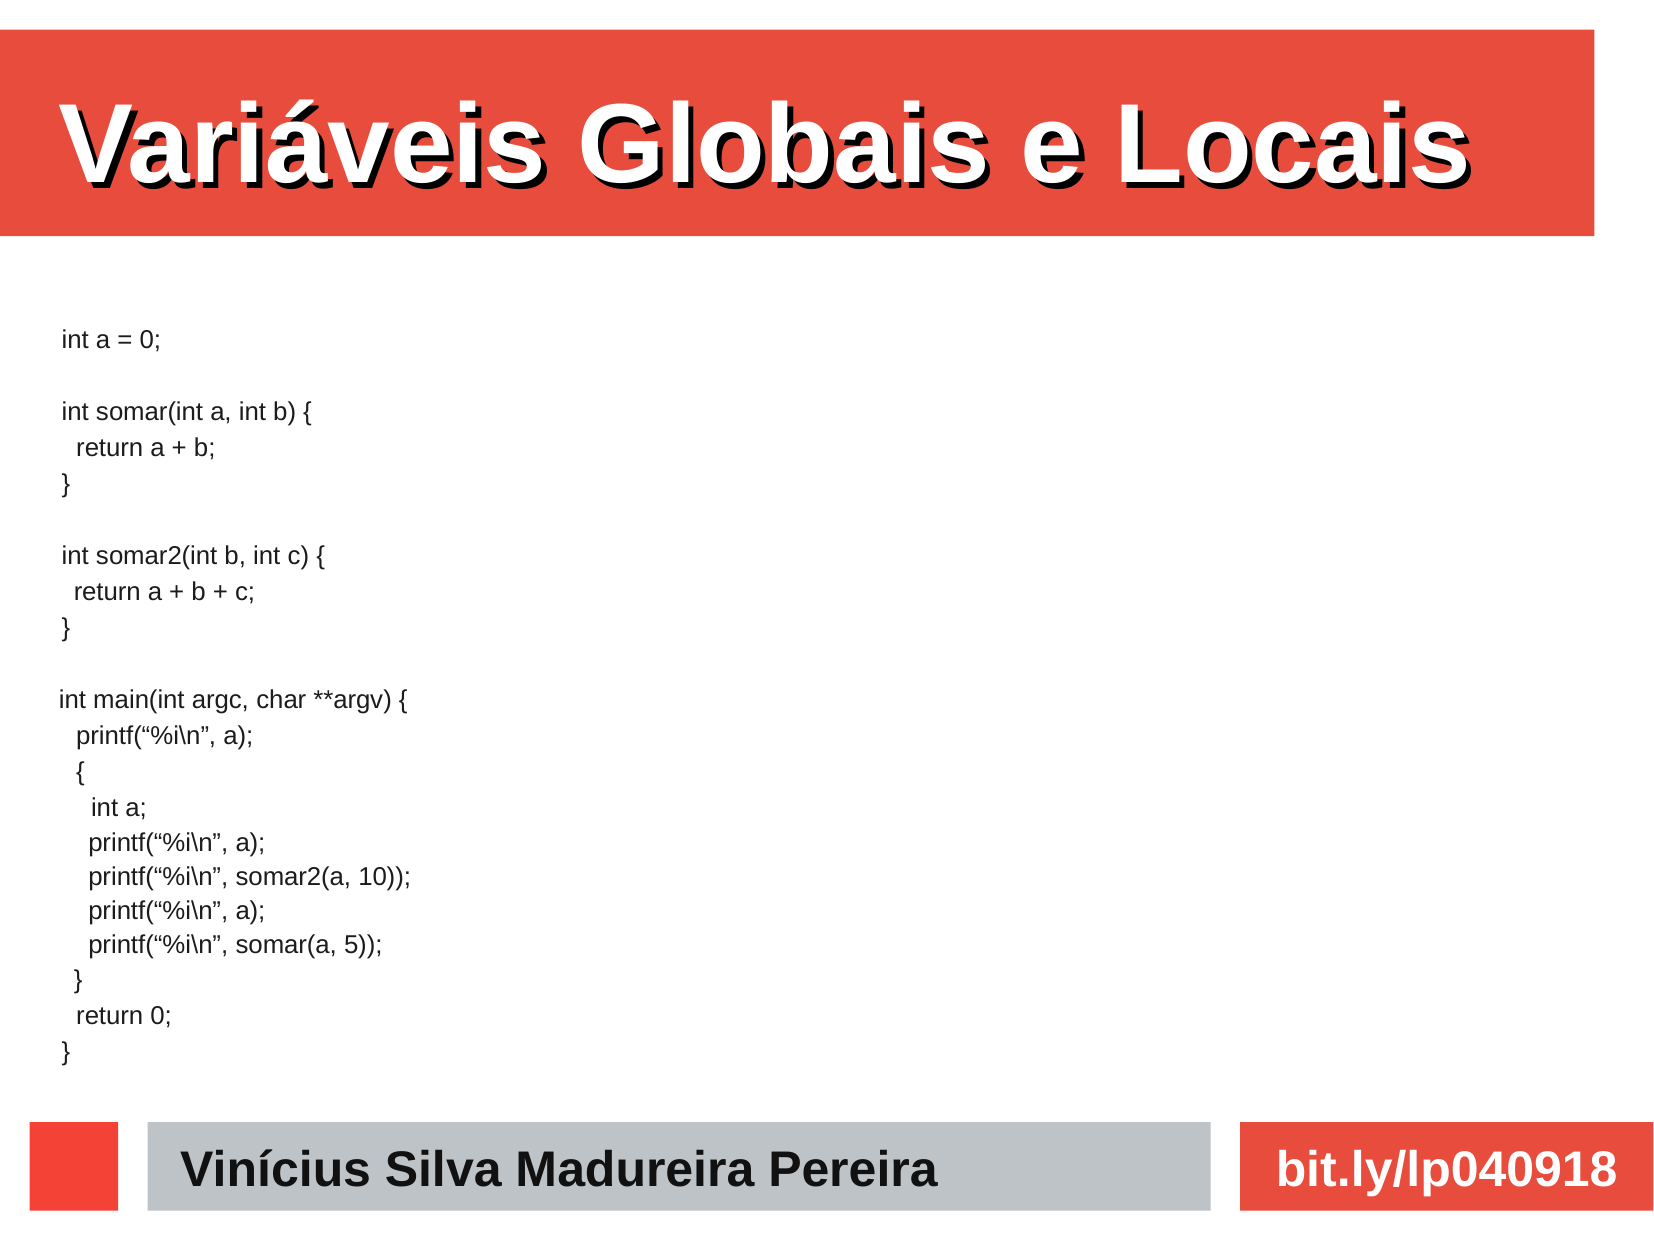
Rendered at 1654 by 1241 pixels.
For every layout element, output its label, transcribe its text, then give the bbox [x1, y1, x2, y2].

title Variáveis Globais e Locais [59, 59, 1595, 207]
text_box bit.ly/lp040918 [1228, 1133, 1654, 1205]
list int a = 0; int somar(int a, int b) { return a + b; } int somar2(int b, int c) { return a + b + c; } int main(int argc, char **argv) { printf(“%i\n”, a); { int a; printf(“%i\n”, a); printf(“%i\n”, somar2(a, 10)); printf(“%i\n”, a); printf(“%i\n”, somar(a, 5)); } return 0; } [59, 324, 1565, 1093]
text_box Vinícius Silva Madureira Pereira [165, 1133, 1170, 1205]
